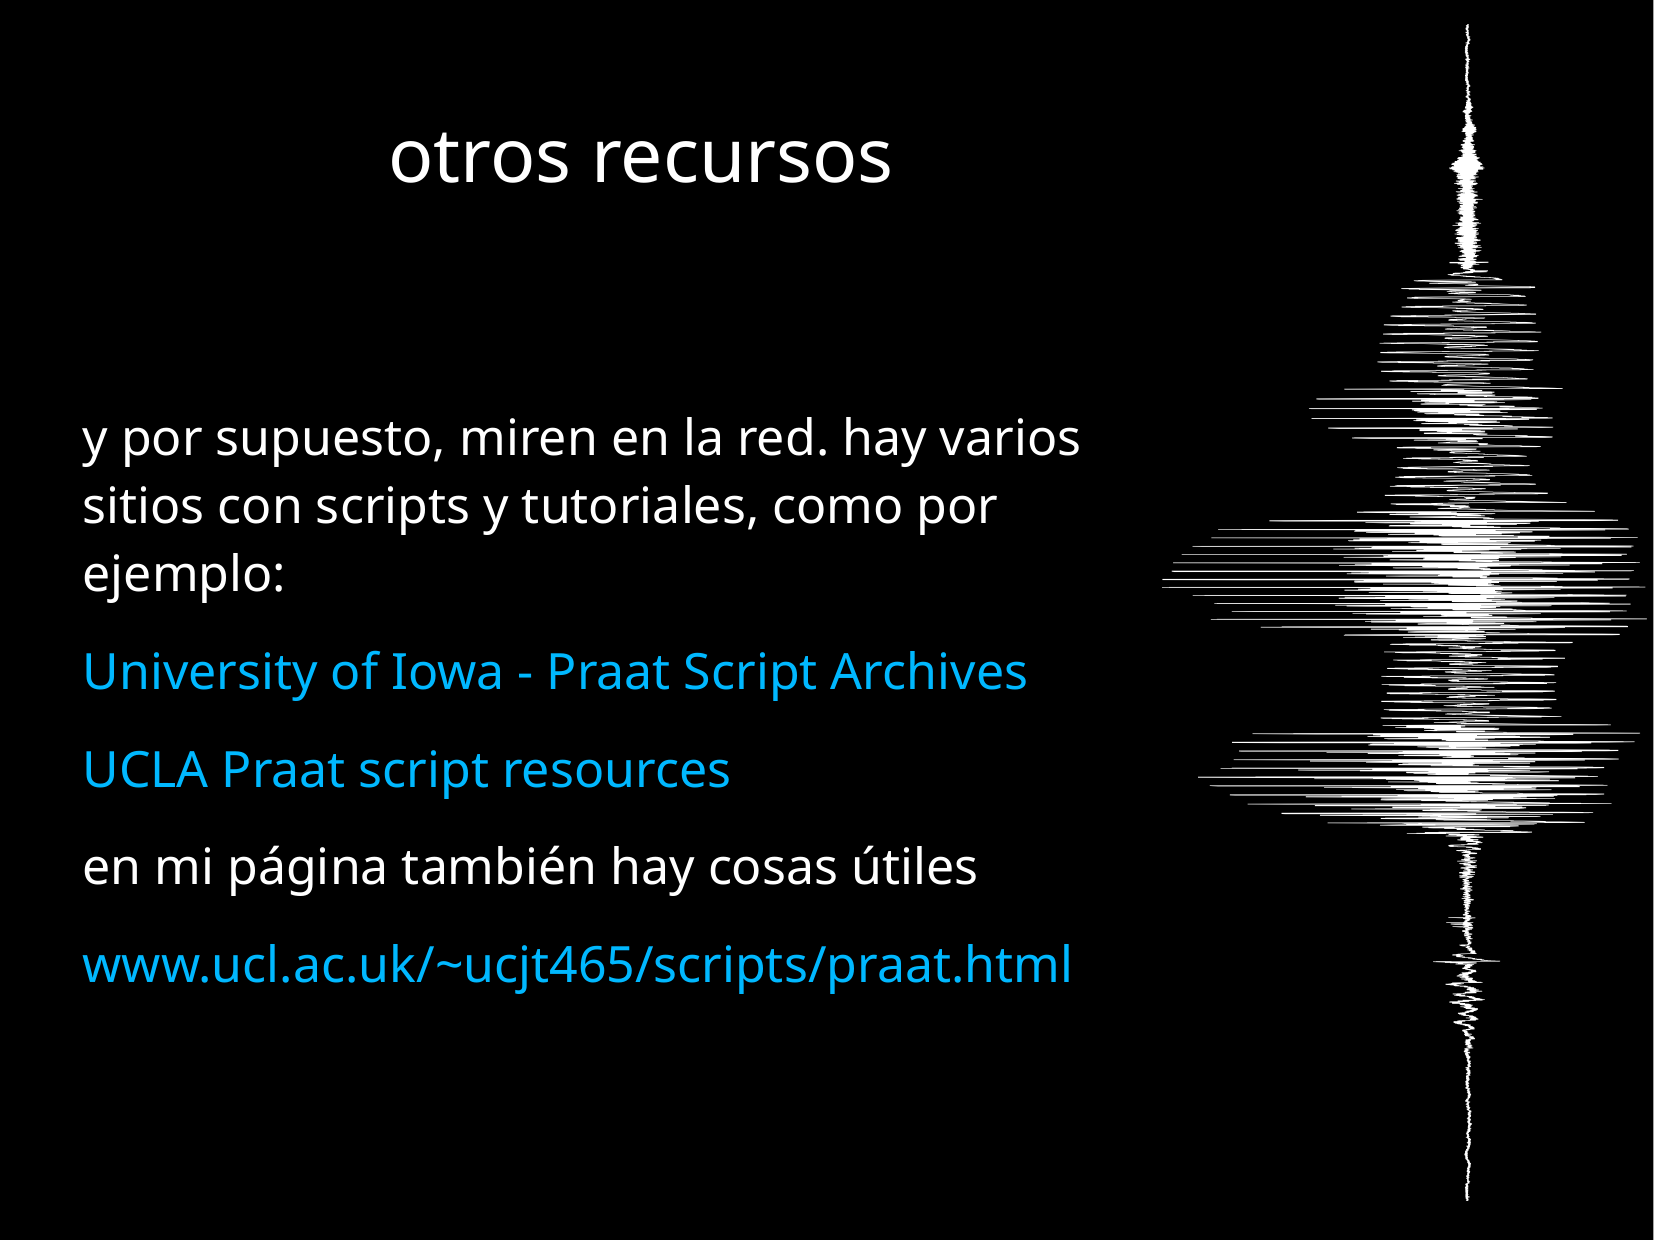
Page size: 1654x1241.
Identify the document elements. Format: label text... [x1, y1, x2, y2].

picture [1162, 24, 1647, 1201]
title otros recursos [82, 49, 1201, 257]
list y por supuesto, miren en la red. hay varios sitios con scripts y tutoriales, como por ejemplo: University of Iowa - Praat Script Archives UCLA Praat script resources en mi página también hay cosas útiles www.ucl.ac.uk/~ucjt465/scripts/praat.html [82, 290, 1163, 1109]
